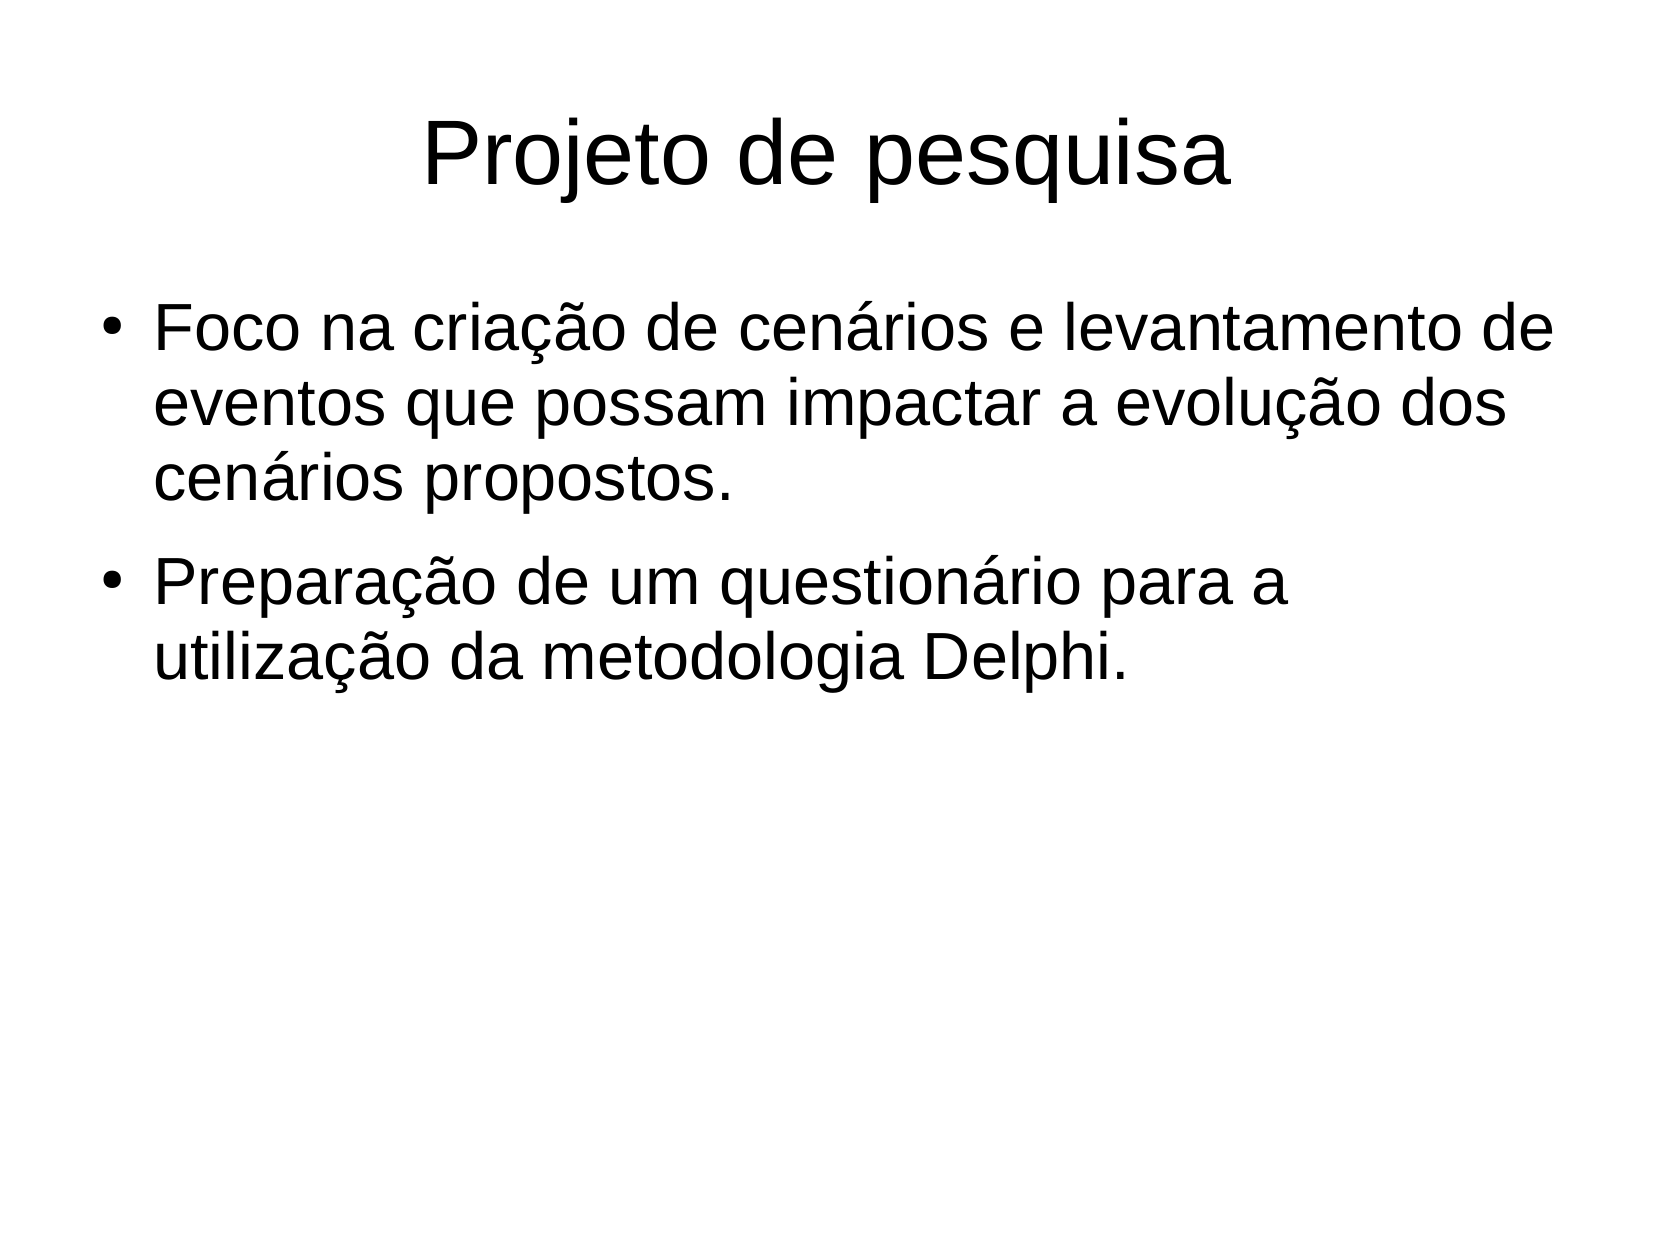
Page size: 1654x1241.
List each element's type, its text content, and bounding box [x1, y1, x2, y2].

list Foco na criação de cenários e levantamento de eventos que possam impactar a evolução dos cenários propostos. Preparação de um questionário para a utilização da metodologia Delphi. [82, 290, 1571, 1010]
title Projeto de pesquisa [82, 49, 1571, 257]
